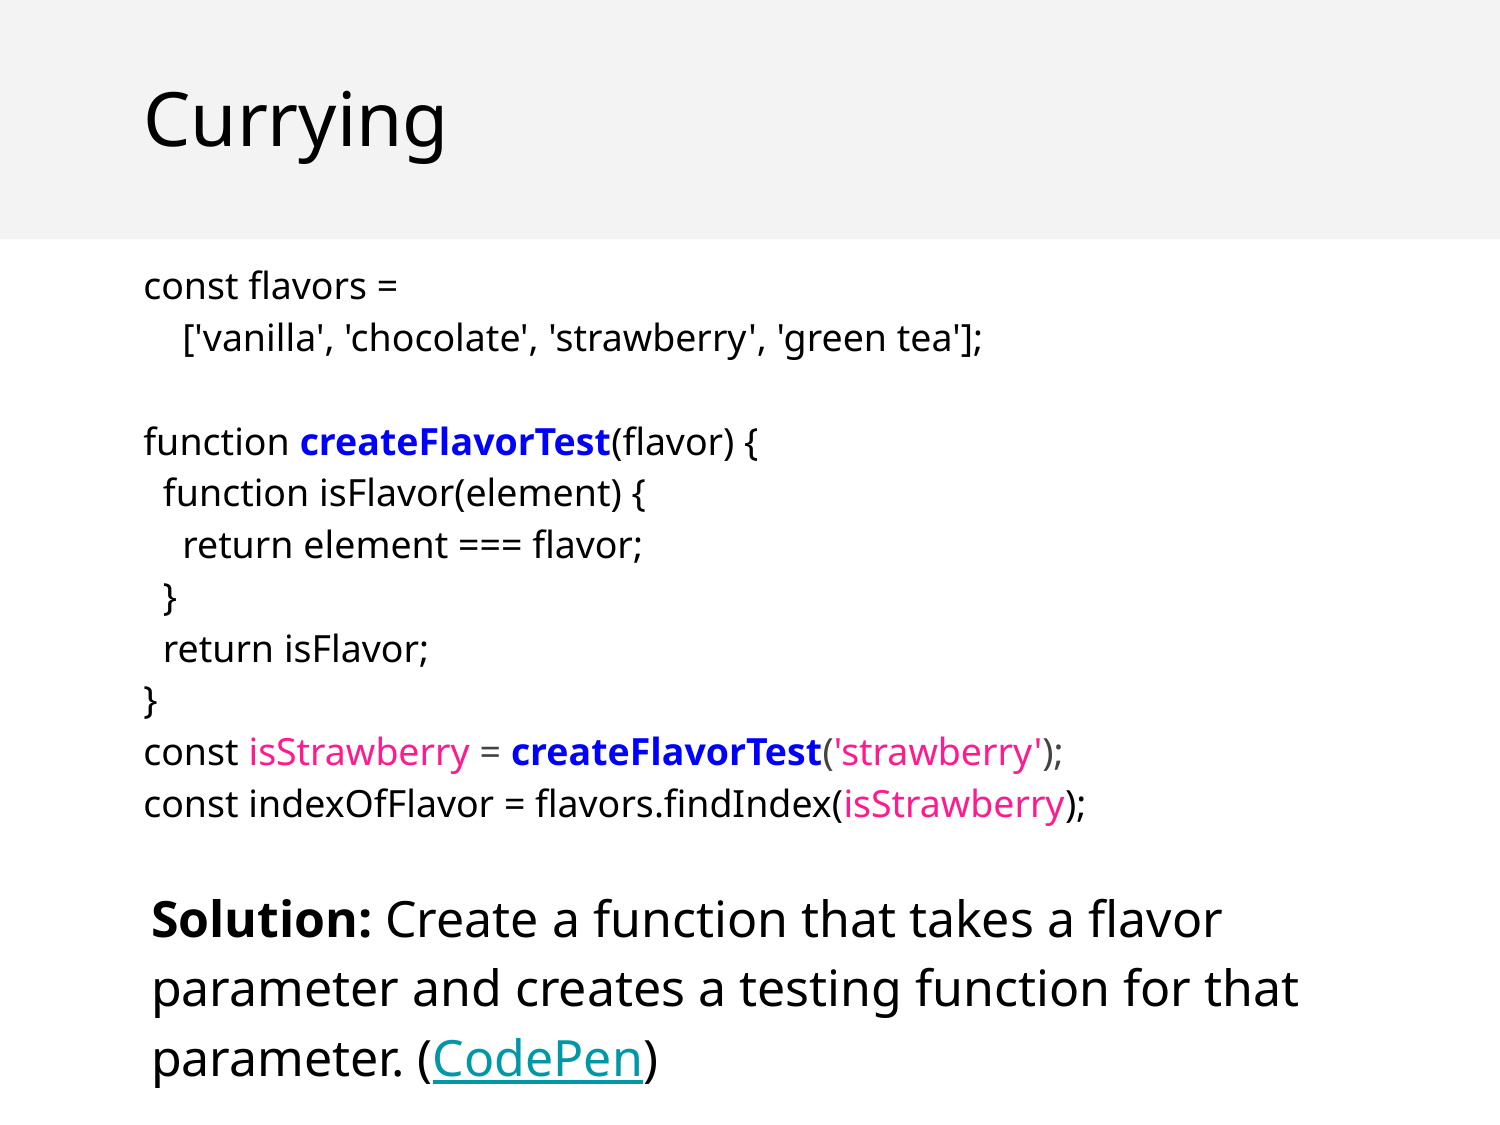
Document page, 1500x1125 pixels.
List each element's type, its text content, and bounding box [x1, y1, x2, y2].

text_box Solution: Create a function that takes a flavor parameter and creates a testing function for that parameter. (CodePen) [135, 863, 1380, 1125]
text_box const flavors = ['vanilla', 'chocolate', 'strawberry', 'green tea']; function createFlavorTest(flavor) { function isFlavor(element) { return element === flavor; } return isFlavor; } const isStrawberry = createFlavorTest('strawberry'); const indexOfFlavor = flavors.findIndex(isStrawberry); [128, 240, 1372, 791]
title Currying [128, 56, 1372, 183]
